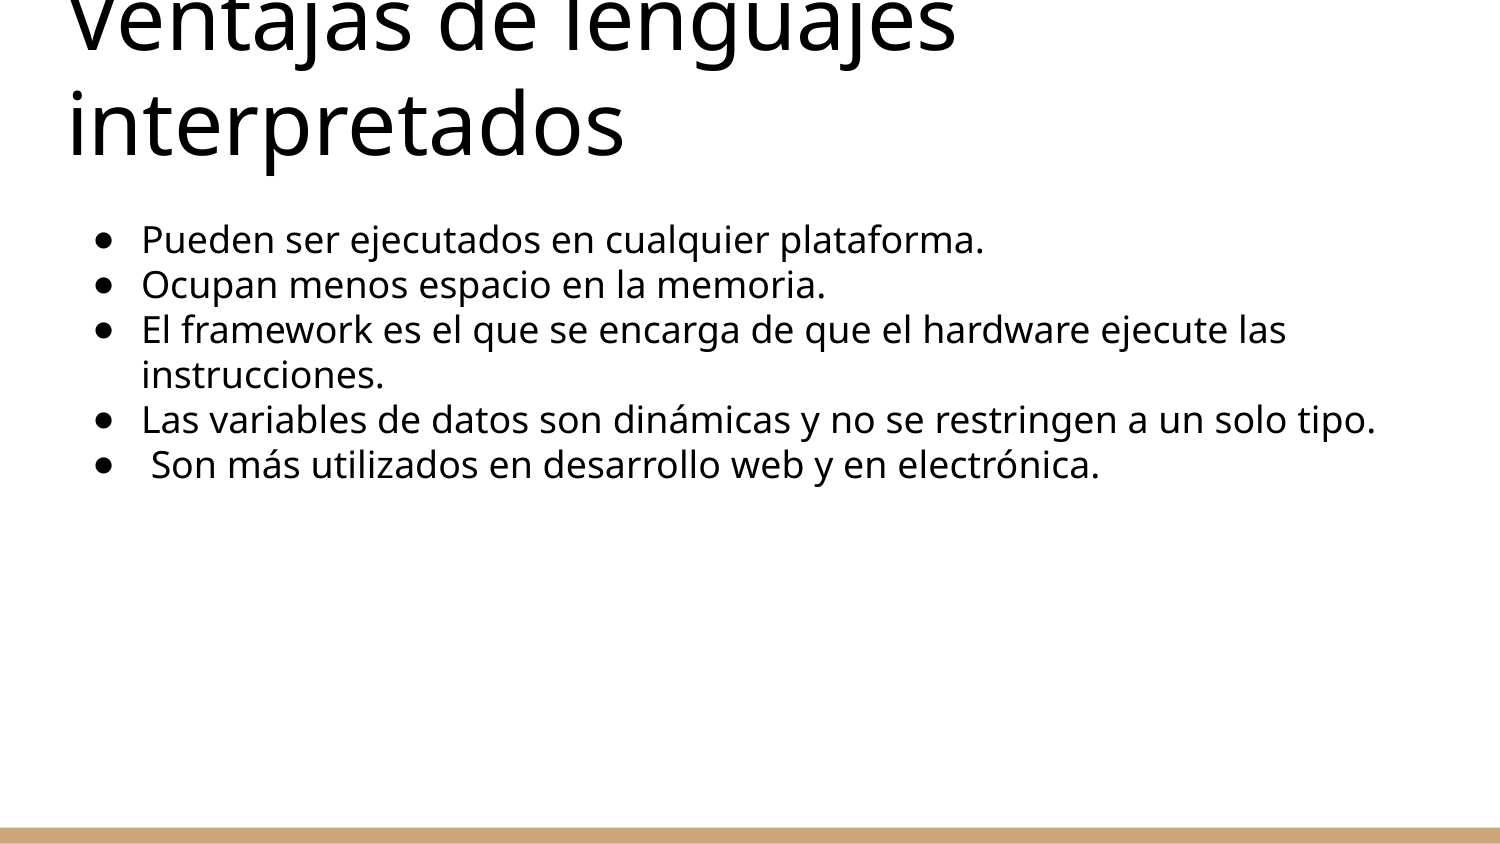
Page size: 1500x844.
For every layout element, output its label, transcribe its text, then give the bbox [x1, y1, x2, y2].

list Pueden ser ejecutados en cualquier plataforma. Ocupan menos espacio en la memoria. El framework es el que se encarga de que el hardware ejecute las instrucciones. Las variables de datos son dinámicas y no se restringen a un solo tipo. Son más utilizados en desarrollo web y en electrónica. [51, 200, 1449, 759]
title Ventajas de lenguajes interpretados [51, 51, 1449, 189]
